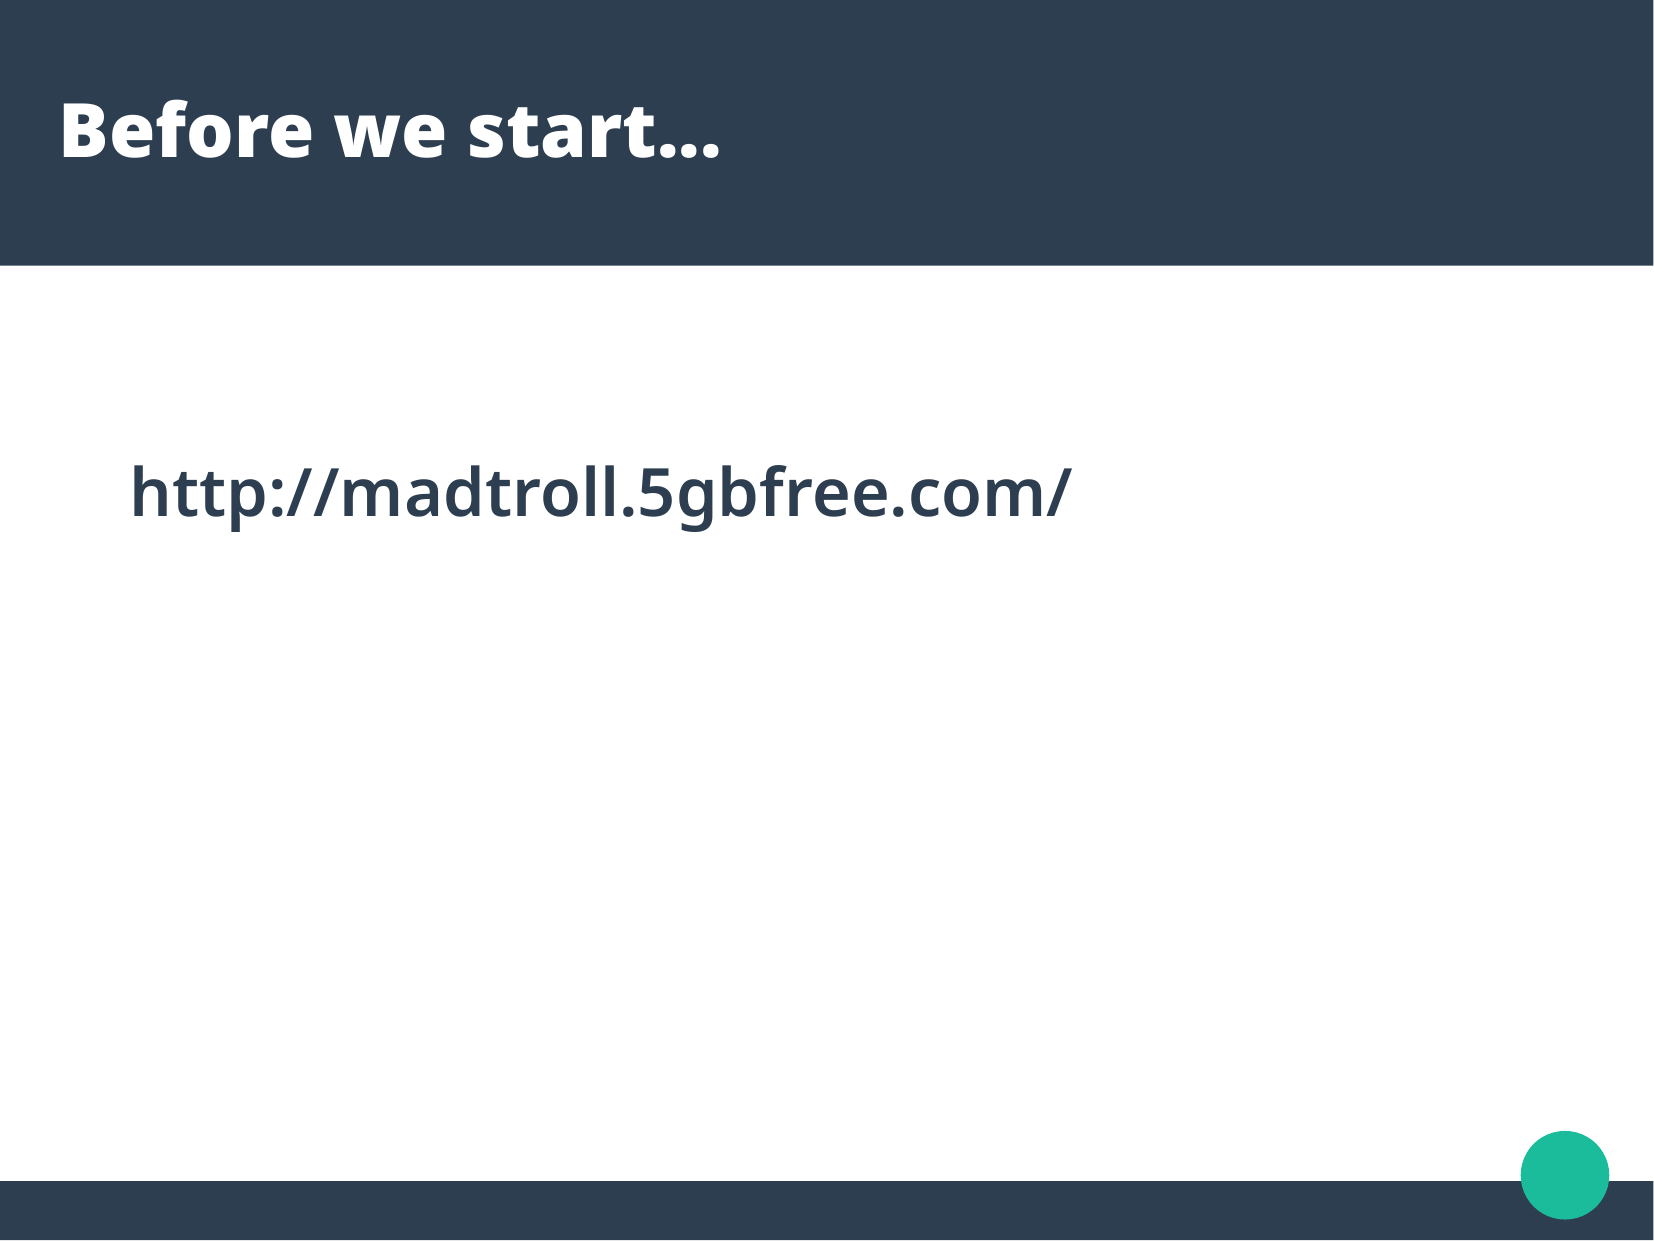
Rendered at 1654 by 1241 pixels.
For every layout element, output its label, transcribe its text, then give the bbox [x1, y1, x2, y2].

title Before we start... [59, 49, 1595, 207]
list http://madtroll.5gbfree.com/ [59, 324, 1595, 1152]
